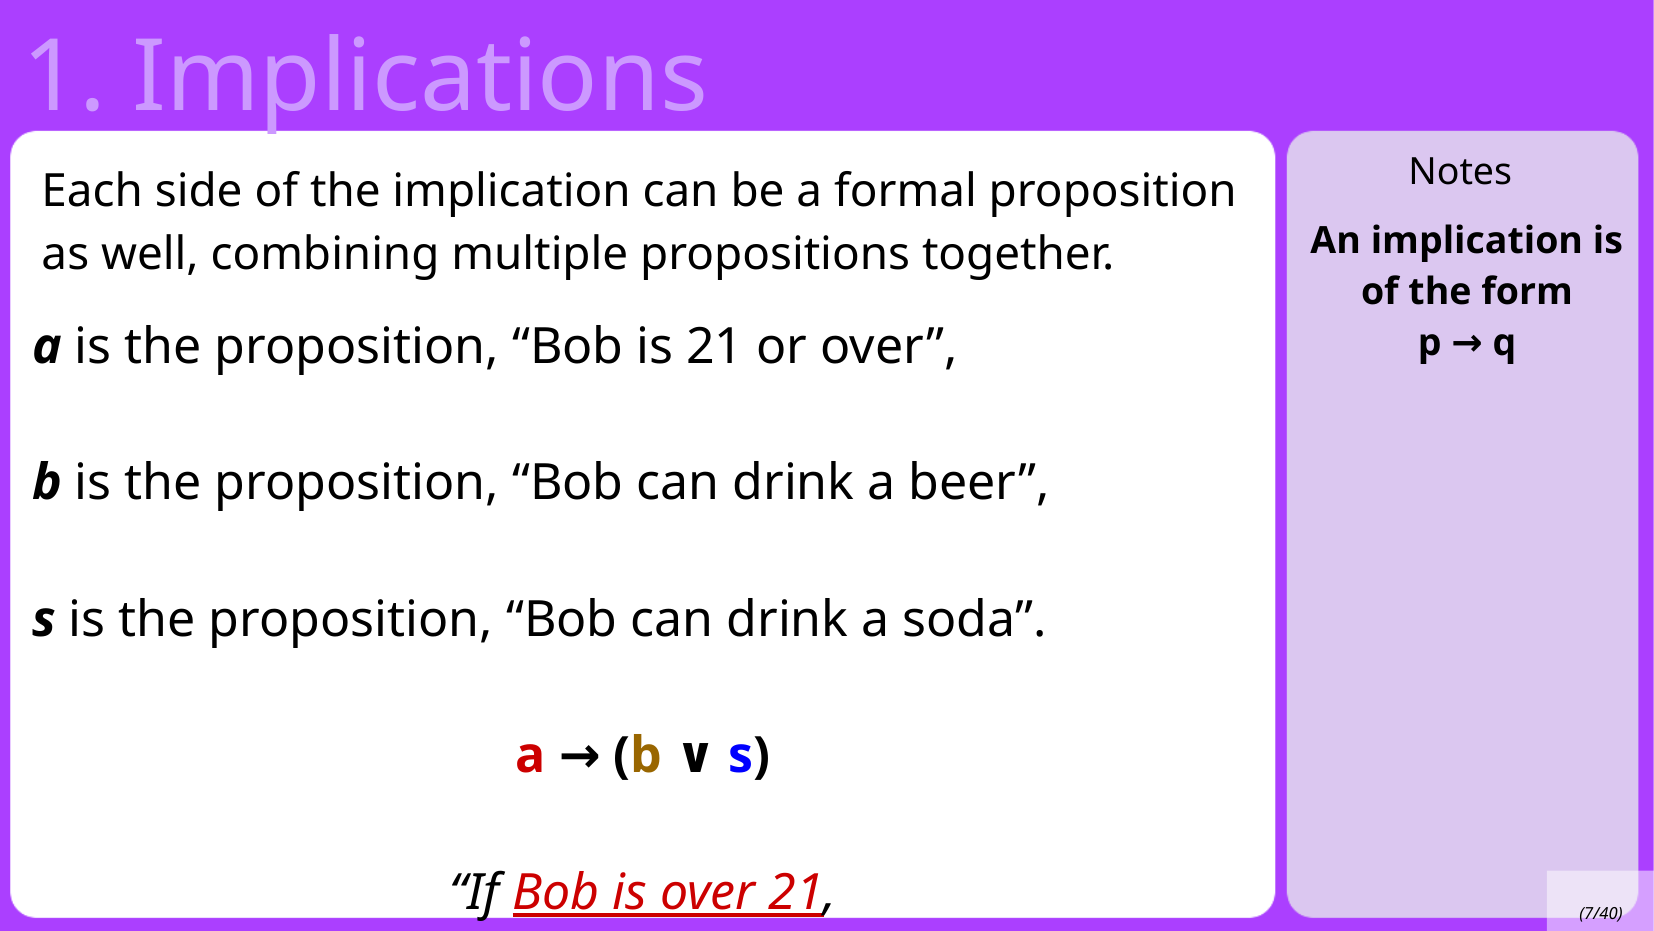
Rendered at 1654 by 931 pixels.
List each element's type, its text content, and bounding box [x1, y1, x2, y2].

title 1. Implications [22, 13, 1511, 130]
text_box Notes [1546, 870, 1654, 877]
text_box a is the proposition, “Bob is 21 or over”, b is the proposition, “Bob can drink a beer”, s is the proposition, “Bob can drink a soda”. a → (b ∨ s) “If Bob is over 21, then bob can drink a beer, or bob can drink a soda.” [32, 309, 1254, 883]
text_box An implication is of the form p → q [1303, 213, 1631, 408]
picture [0, 0, 1654, 931]
text_box (<number>/40) [1546, 877, 1654, 931]
text_box Each side of the implication can be a formal proposition as well, combining multiple propositions together. [41, 157, 1264, 345]
text_box Notes [1290, 141, 1631, 199]
